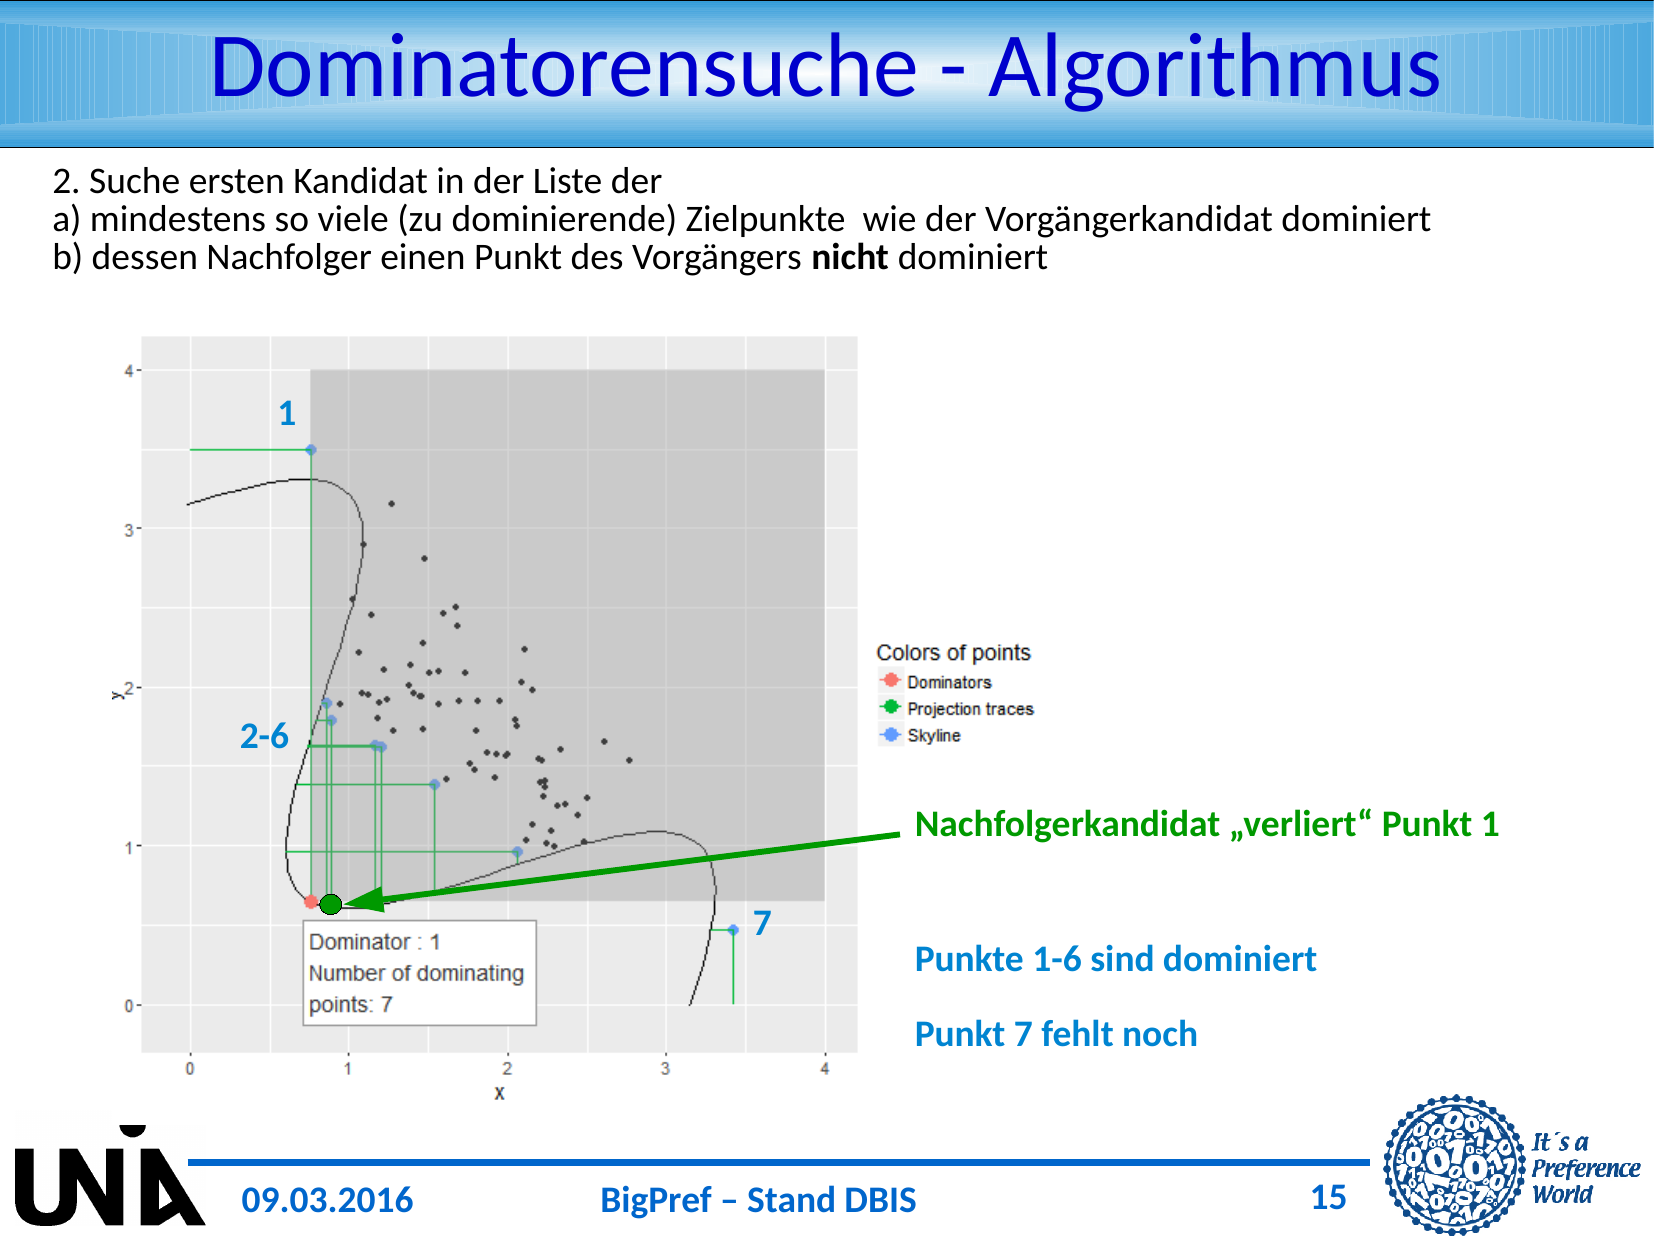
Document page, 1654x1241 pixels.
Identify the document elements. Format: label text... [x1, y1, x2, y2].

text_box [319, 894, 342, 915]
text_box 2-6 [225, 712, 338, 788]
picture [15, 332, 1044, 1226]
picture [1379, 1090, 1646, 1241]
text_box 1 [262, 389, 338, 451]
text_box Punkte 1-6 sind dominiert Punkt 7 fehlt noch [900, 935, 1426, 1088]
text_box Nachfolgerkandidat „verliert“ Punkt 1 [900, 801, 1613, 908]
text_box 2. Suche ersten Kandidat in der Liste der a) mindestens so viele (zu dominierende) Zielpunkte wie der Vorgängerkandidat dominiert b) dessen Nachfolger einen Punkt des Vorgängers nicht dominiert [37, 158, 1654, 402]
text_box 7 [738, 900, 814, 961]
title Dominatorensuche - Algorithmus [0, 17, 1654, 130]
